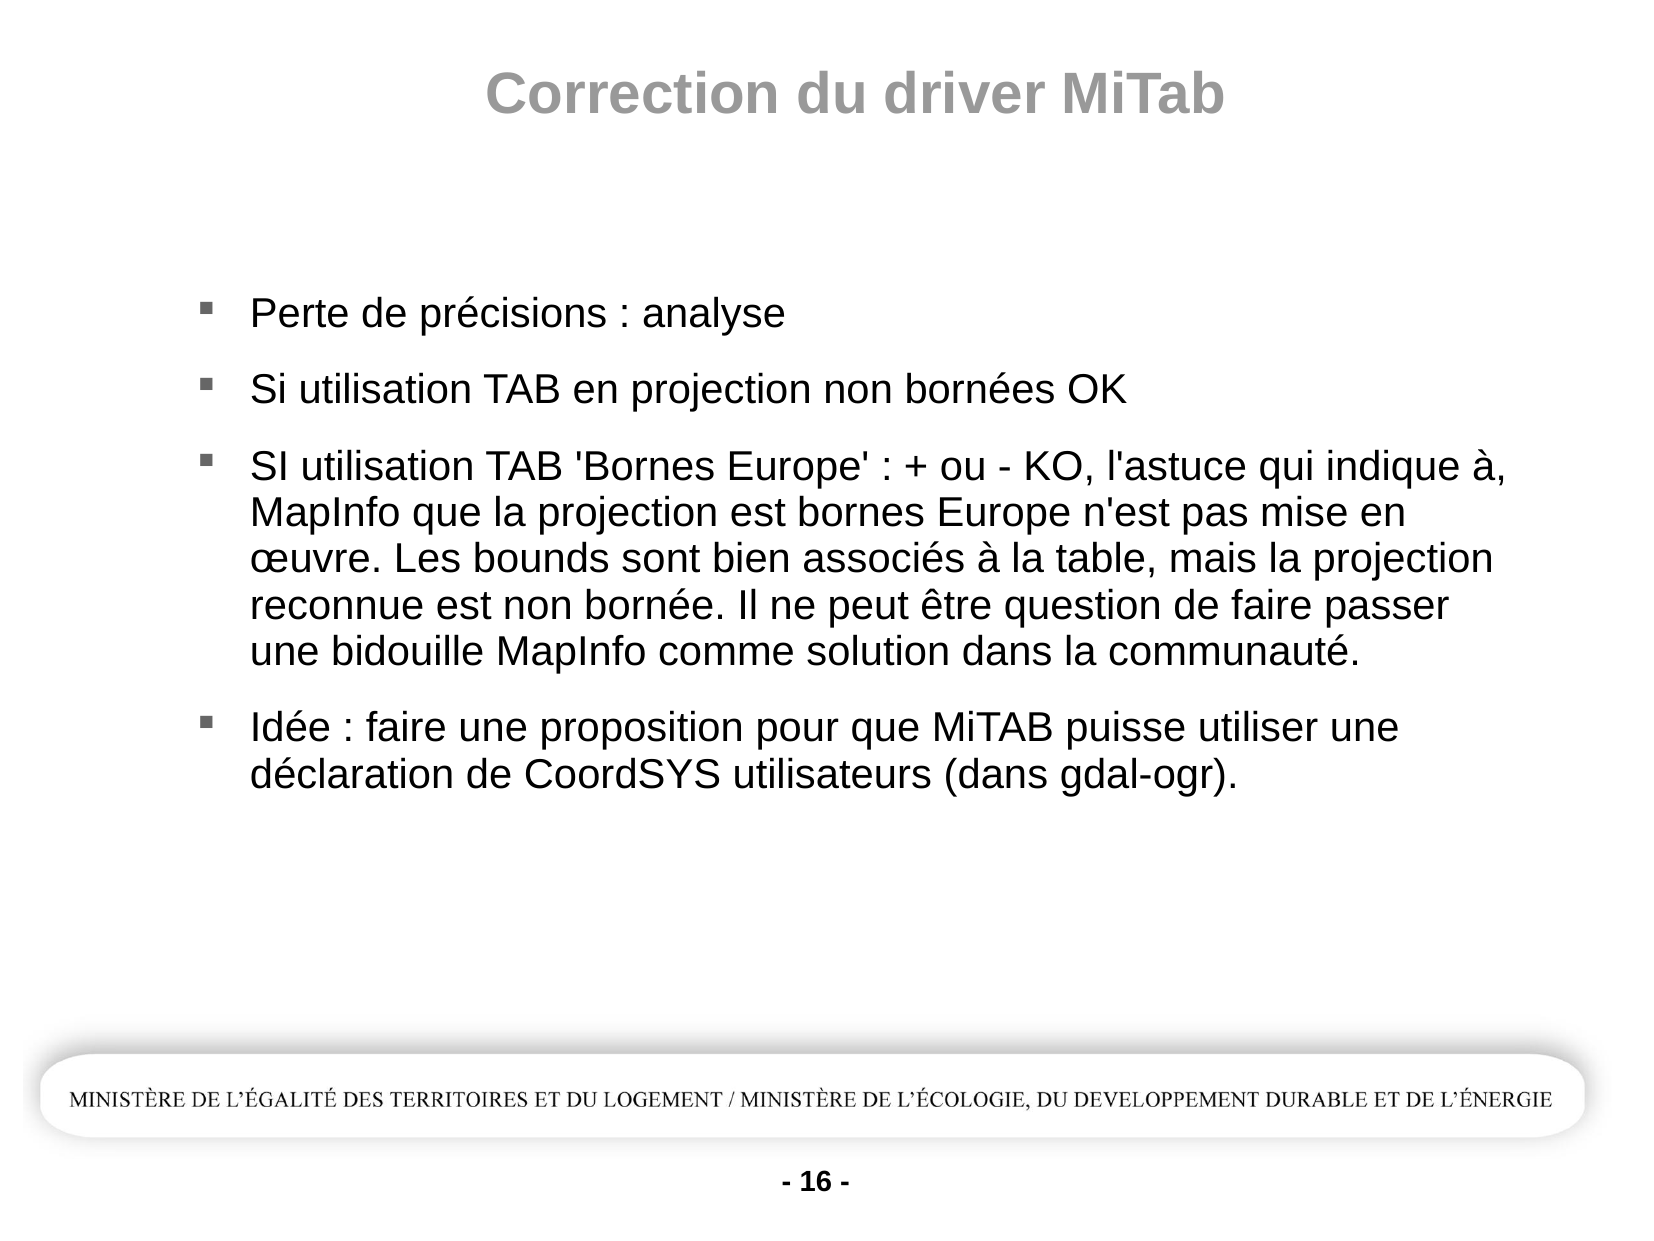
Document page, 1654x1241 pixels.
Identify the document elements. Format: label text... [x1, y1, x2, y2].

list Perte de précisions : analyse Si utilisation TAB en projection non bornées OK SI utilisation TAB 'Bornes Europe' : + ou - KO, l'astuce qui indique à, MapInfo que la projection est bornes Europe n'est pas mise en œuvre. Les bounds sont bien associés à la table, mais la projection reconnue est non bornée. Il ne peut être question de faire passer une bidouille MapInfo comme solution dans la communauté. Idée : faire une proposition pour que MiTAB puisse utiliser une déclaration de CoordSYS utilisateurs (dans gdal-ogr). [179, 290, 1509, 1010]
picture [23, 1014, 1612, 1159]
text_box Correction du driver MiTab [181, 58, 1511, 127]
